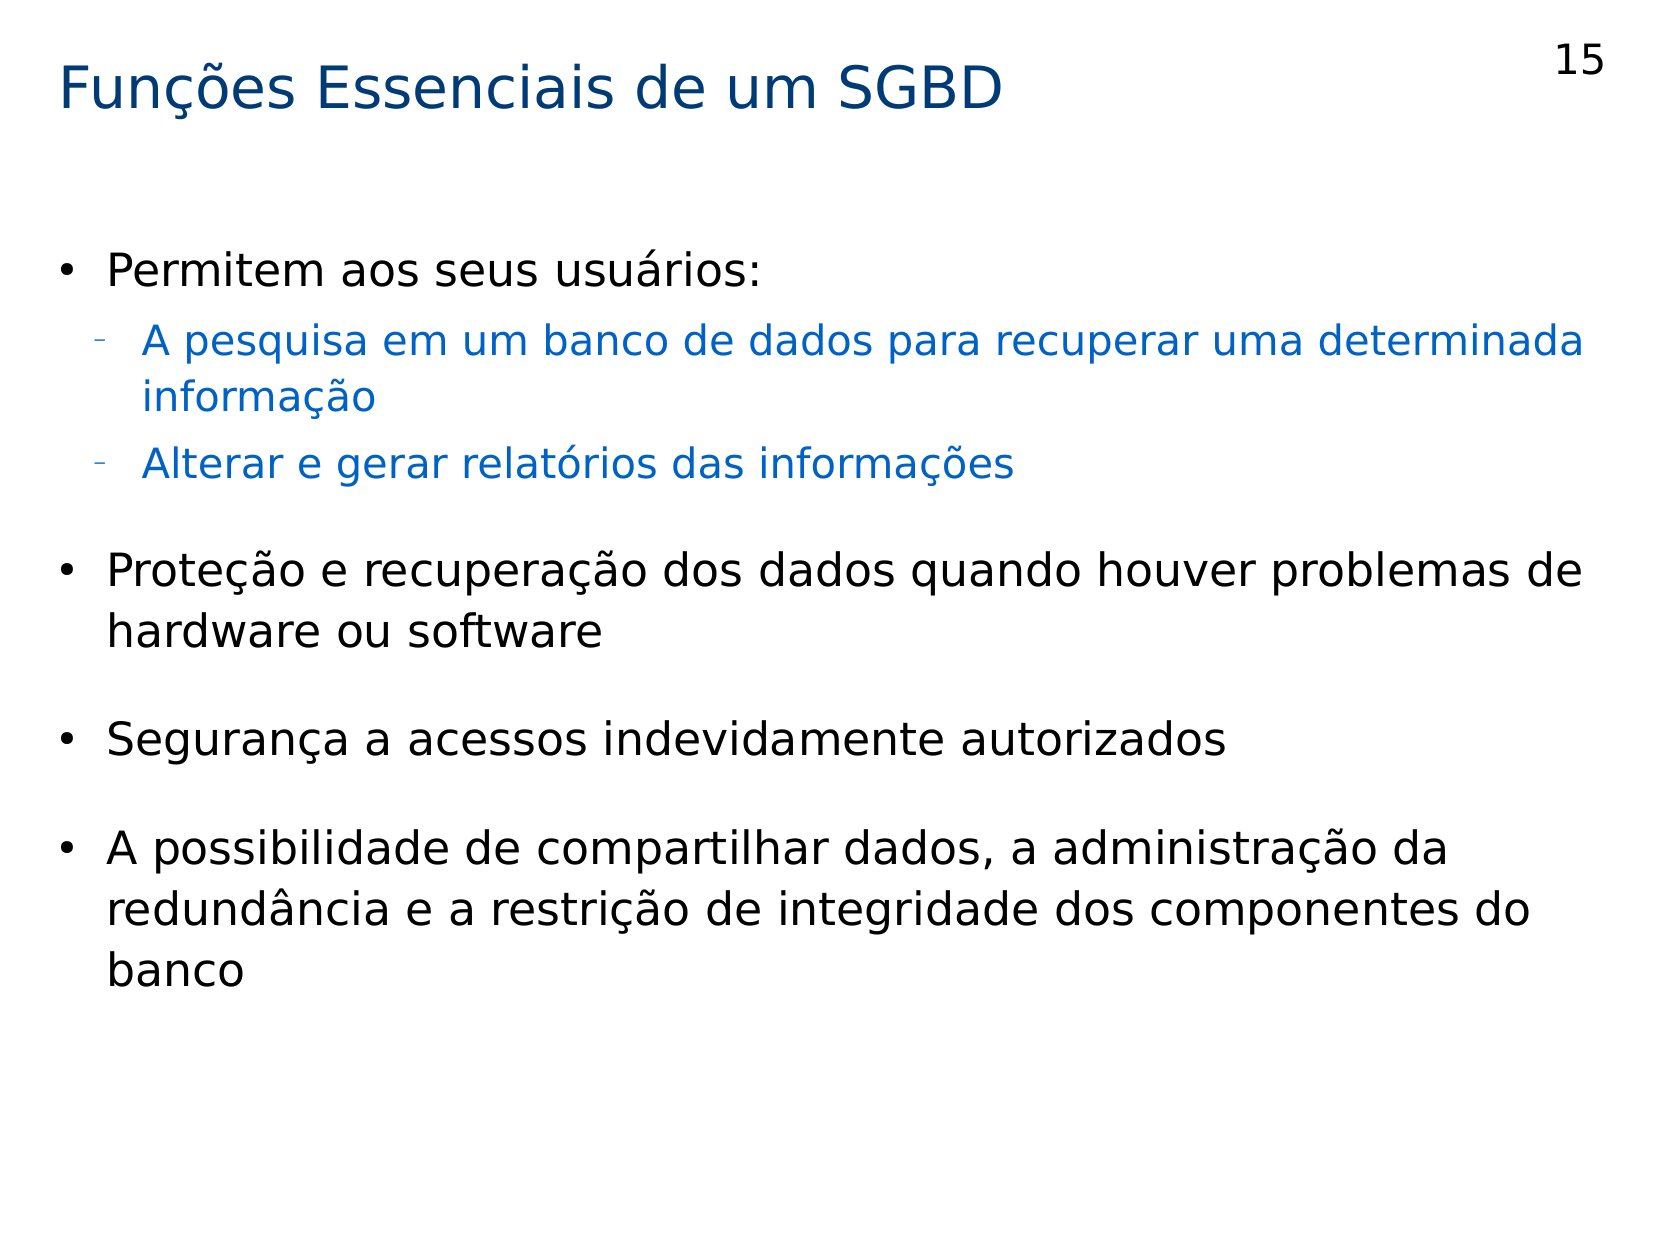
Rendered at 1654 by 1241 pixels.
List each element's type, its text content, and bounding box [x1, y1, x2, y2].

title Funções Essenciais de um SGBD [59, 29, 1506, 148]
list Permitem aos seus usuários: A pesquisa em um banco de dados para recuperar uma determinada informação Alterar e gerar relatórios das informações Proteção e recuperação dos dados quando houver problemas de hardware ou software Segurança a acessos indevidamente autorizados A possibilidade de compartilhar dados, a administração da redundância e a restrição de integridade dos componentes do banco [59, 236, 1595, 1211]
